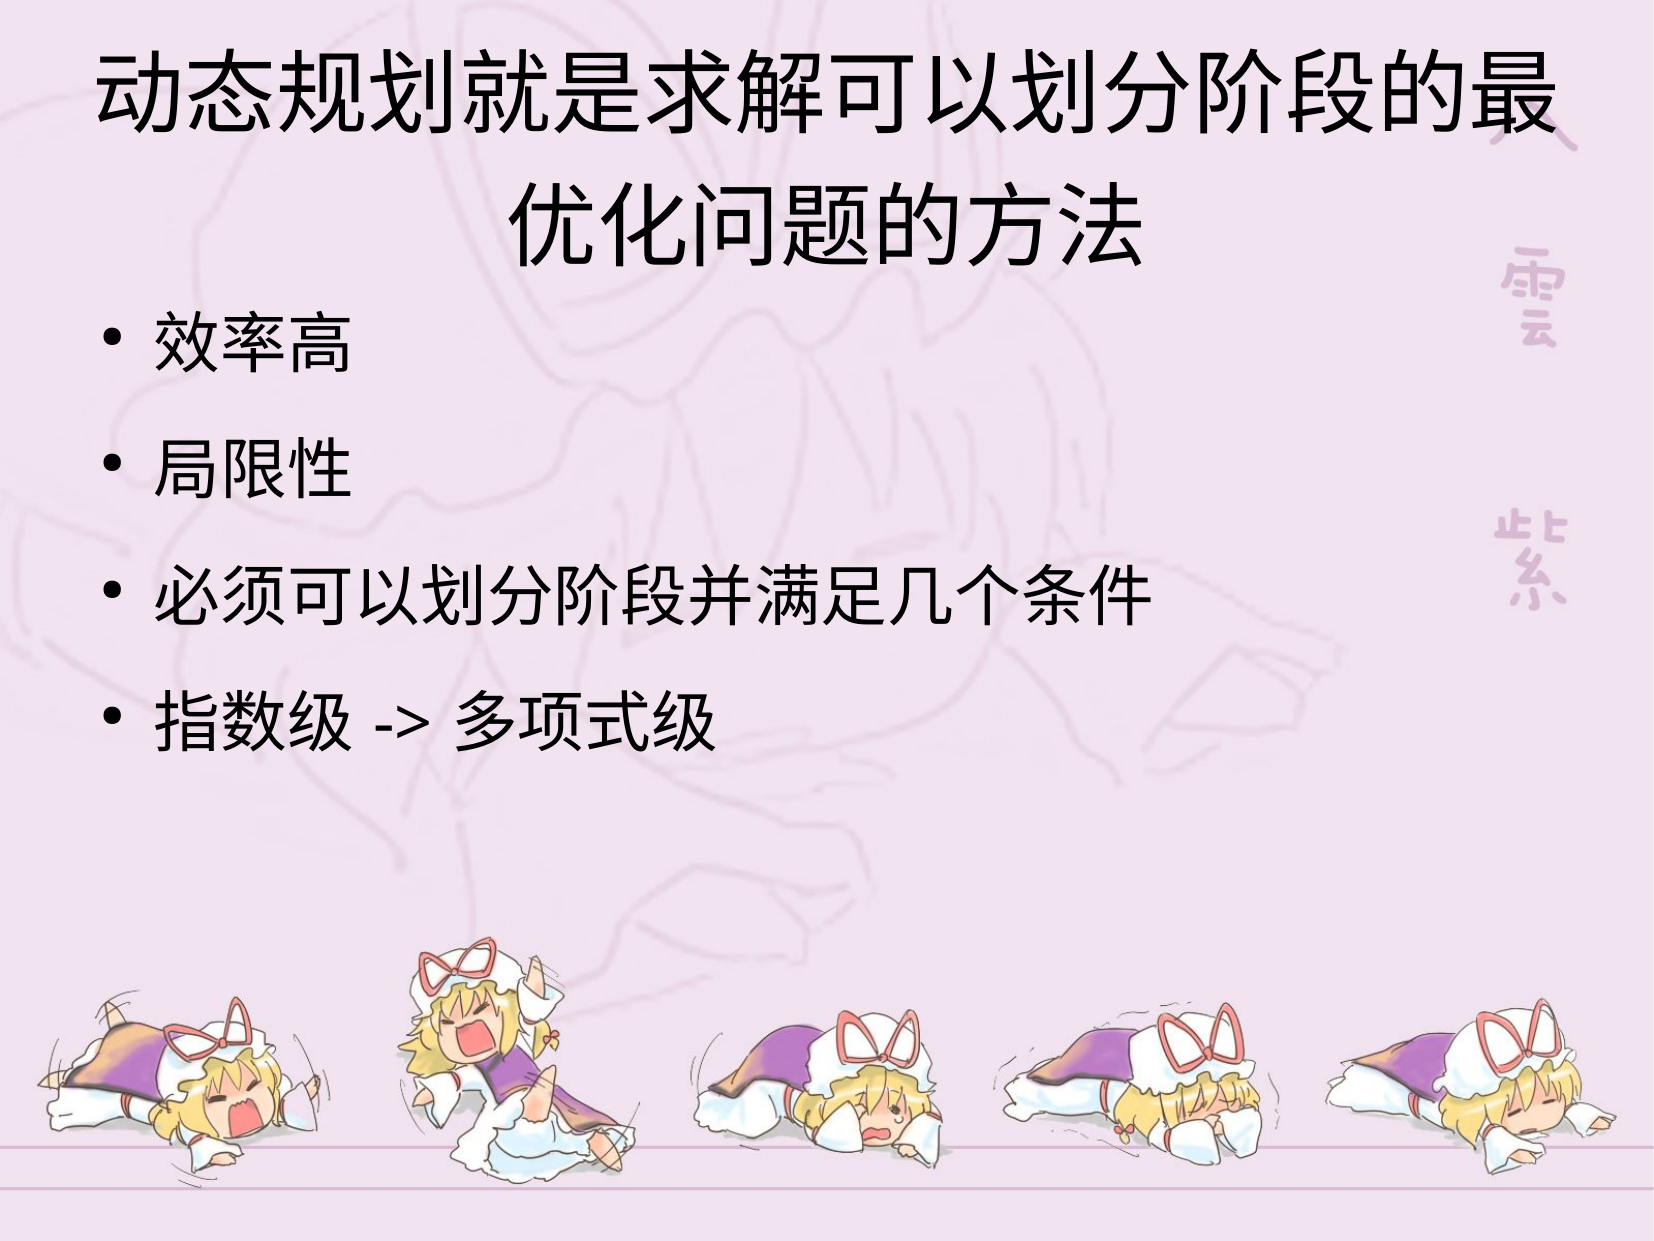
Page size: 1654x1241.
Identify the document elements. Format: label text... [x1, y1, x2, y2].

title 动态规划就是求解可以划分阶段的最优化问题的方法 [82, 49, 1571, 257]
list 效率高 局限性 必须可以划分阶段并满足几个条件 指数级->多项式级 [82, 290, 1571, 1109]
picture [0, 0, 1654, 1241]
